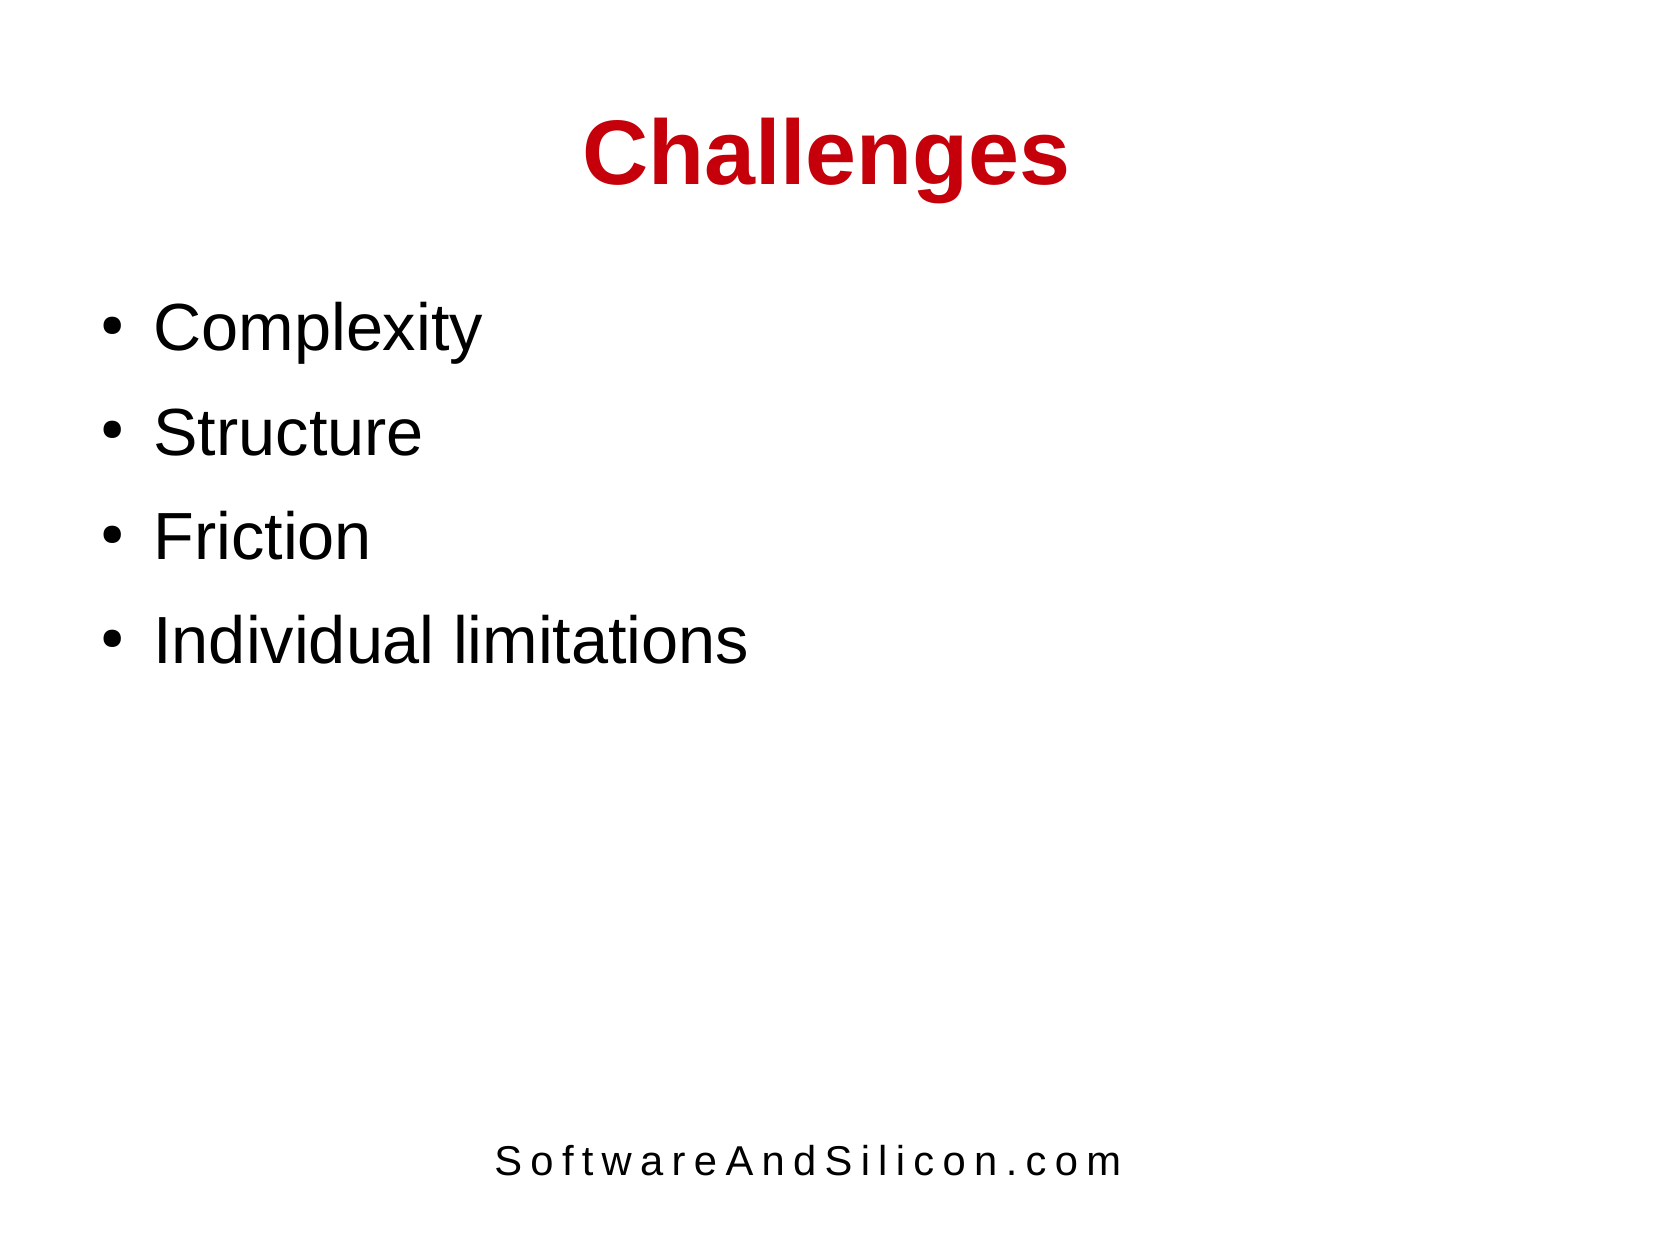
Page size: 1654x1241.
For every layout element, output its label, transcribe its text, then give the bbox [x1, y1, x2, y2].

title Challenges [82, 56, 1571, 250]
list Complexity Structure Friction Individual limitations [82, 290, 1571, 1094]
